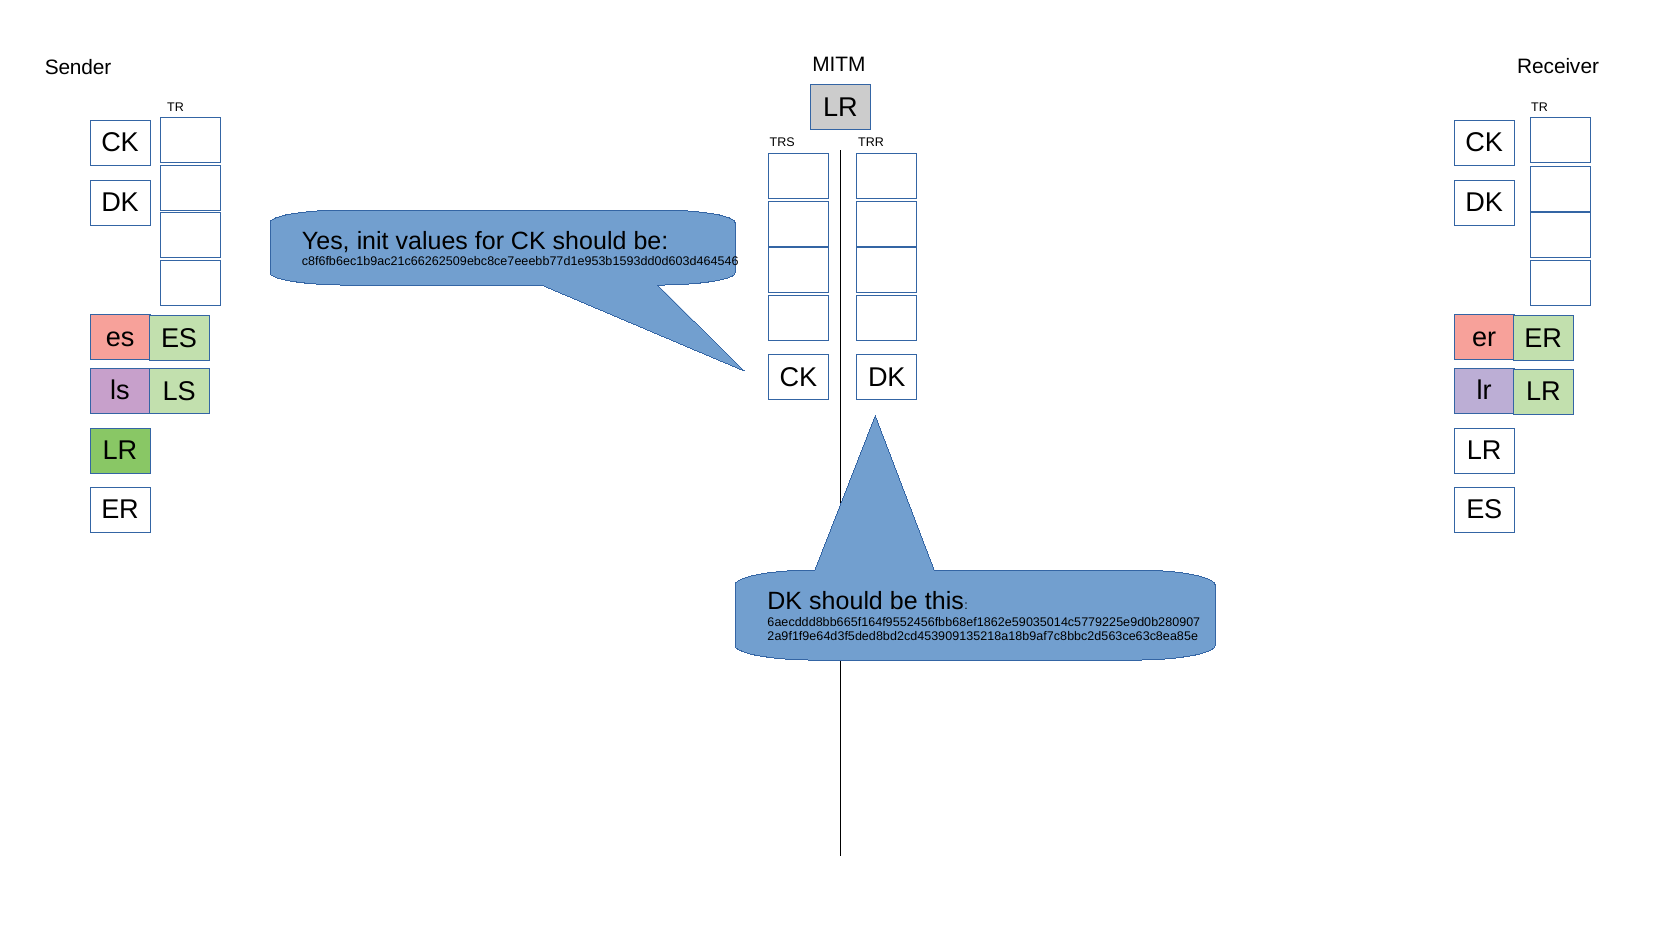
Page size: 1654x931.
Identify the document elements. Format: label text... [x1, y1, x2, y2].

text_box TR [152, 92, 213, 136]
text_box CK [1454, 120, 1515, 166]
text_box ES [149, 315, 210, 361]
text_box Receiver [1502, 47, 1654, 93]
text_box LS [149, 368, 210, 414]
text_box [160, 117, 221, 163]
text_box [768, 153, 829, 199]
text_box DK [1454, 180, 1515, 226]
text_box LR [1513, 369, 1574, 415]
text_box [1530, 117, 1591, 163]
text_box [856, 153, 917, 199]
text_box TR [1516, 92, 1577, 136]
text_box Yes, init values for CK should be: c8f6fb6ec1b9ac21c66262509ebc8ce7eeebb77d1e953b1593dd0d603d464546 [270, 210, 745, 371]
text_box [768, 295, 829, 341]
text_box [160, 212, 221, 258]
text_box er [1454, 314, 1515, 360]
text_box MITM [797, 45, 886, 91]
text_box DK [856, 354, 917, 400]
text_box ER [90, 487, 151, 533]
text_box [1530, 166, 1591, 258]
text_box [160, 260, 221, 306]
text_box [856, 201, 917, 293]
text_box LR [810, 84, 871, 130]
text_box ls [90, 368, 149, 414]
text_box [856, 295, 917, 341]
text_box es [90, 314, 151, 360]
text_box [160, 165, 221, 211]
text_box TRR [843, 128, 904, 172]
text_box [768, 201, 829, 293]
text_box lr [1454, 368, 1515, 414]
text_box Sender [30, 48, 196, 94]
text_box ES [1454, 487, 1515, 533]
text_box LR [90, 428, 151, 474]
text_box DK [90, 180, 151, 226]
text_box TRS [754, 128, 815, 172]
text_box DK should be this: 6aecddd8bb665f164f9552456fbb68ef1862e59035014c5779225e9d0b280907 2a9f1f9e64d3f5ded8bd2cd453909135218a18b9af7c8bbc2d563ce63c8ea85e [735, 415, 1216, 661]
text_box LR [1454, 428, 1515, 474]
text_box ER [1513, 315, 1574, 361]
text_box [1530, 260, 1591, 306]
text_box CK [768, 354, 829, 400]
text_box CK [90, 120, 151, 166]
